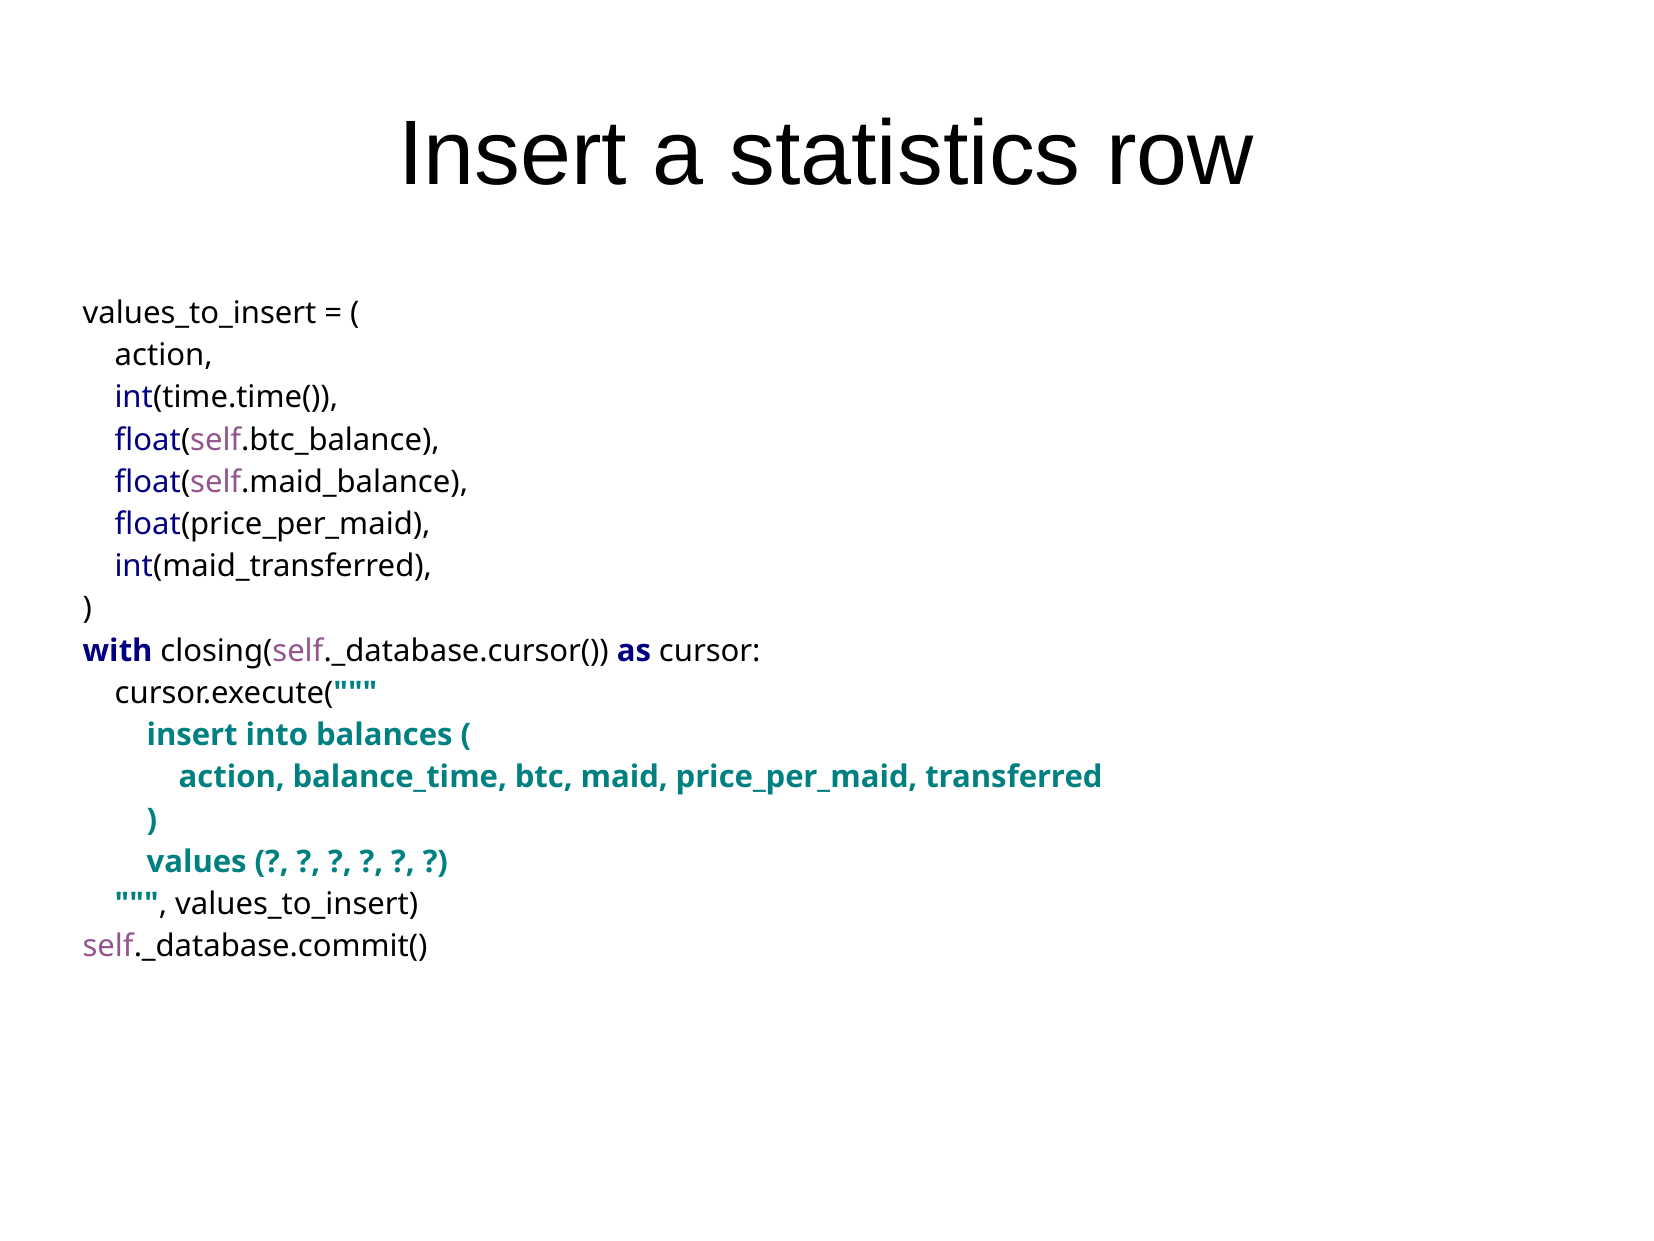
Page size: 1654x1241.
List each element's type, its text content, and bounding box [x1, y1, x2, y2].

list values_to_insert = ( action, int(time.time()), float(self.btc_balance), float(self.maid_balance), float(price_per_maid), int(maid_transferred), ) with closing(self._database.cursor()) as cursor: cursor.execute(""" insert into balances ( action, balance_time, btc, maid, price_per_maid, transferred ) values (?, ?, ?, ?, ?, ?) """, values_to_insert) self._database.commit() [82, 290, 1571, 1010]
title Insert a statistics row [82, 49, 1571, 257]
